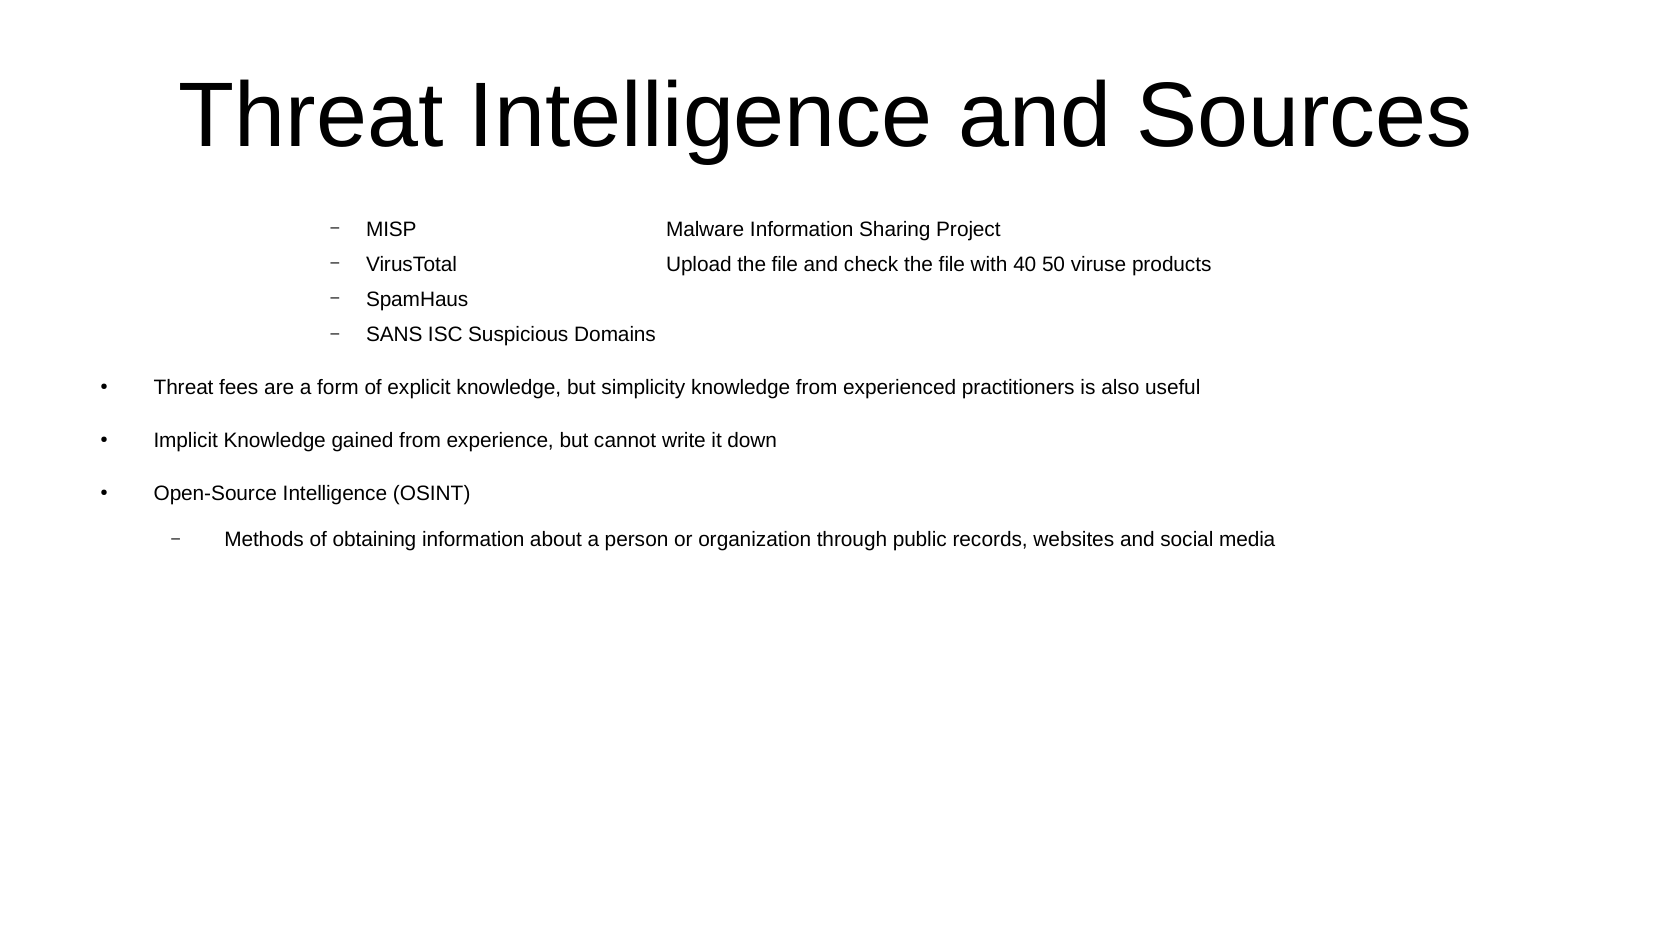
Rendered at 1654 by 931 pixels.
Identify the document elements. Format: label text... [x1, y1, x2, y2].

list MISP Malware Information Sharing Project VirusTotal Upload the file and check the file with 40 50 viruse products SpamHaus SANS ISC Suspicious Domains Threat fees are a form of explicit knowledge, but simplicity knowledge from experienced practitioners is also useful Implicit Knowledge gained from experience, but cannot write it down Open-Source Intelligence (OSINT) Methods of obtaining information about a person or organization through public records, websites and social media [82, 217, 1621, 901]
title Threat Intelligence and Sources [82, 37, 1571, 193]
